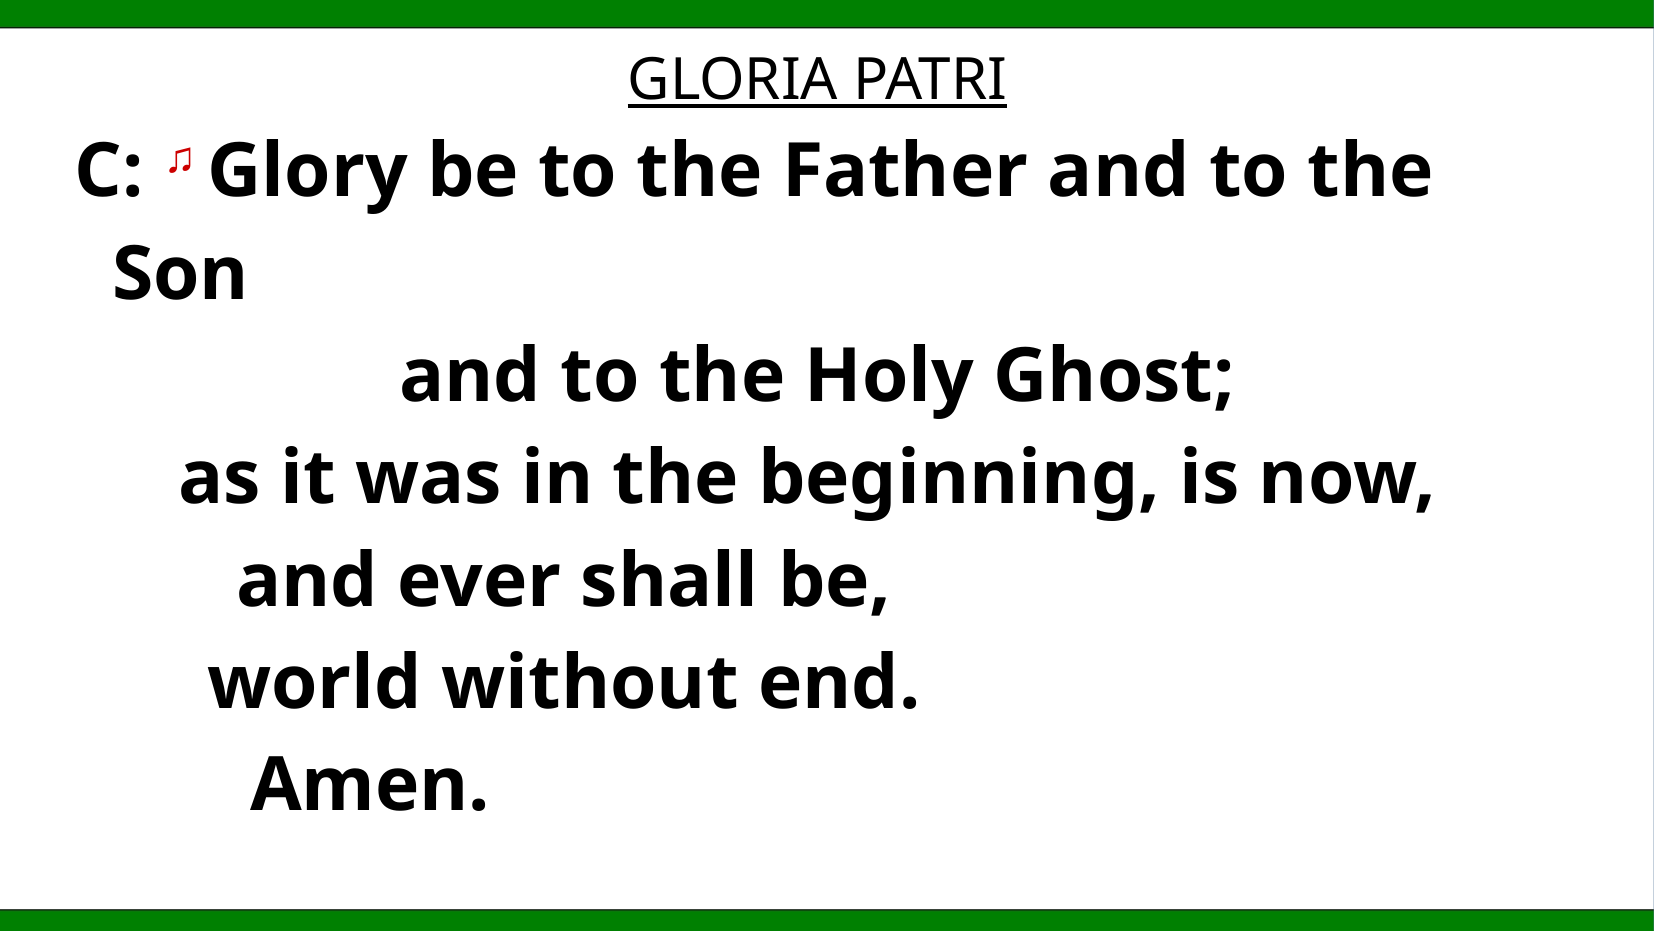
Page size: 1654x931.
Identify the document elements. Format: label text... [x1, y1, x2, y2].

text_box GLORIA PATRI C: ♫ Glory be to the Father and to the Son and to the Holy Ghost; as it was in the beginning, is now, and ever shall be, world without end. Amen. [60, 30, 1576, 721]
picture [0, 0, 1654, 931]
